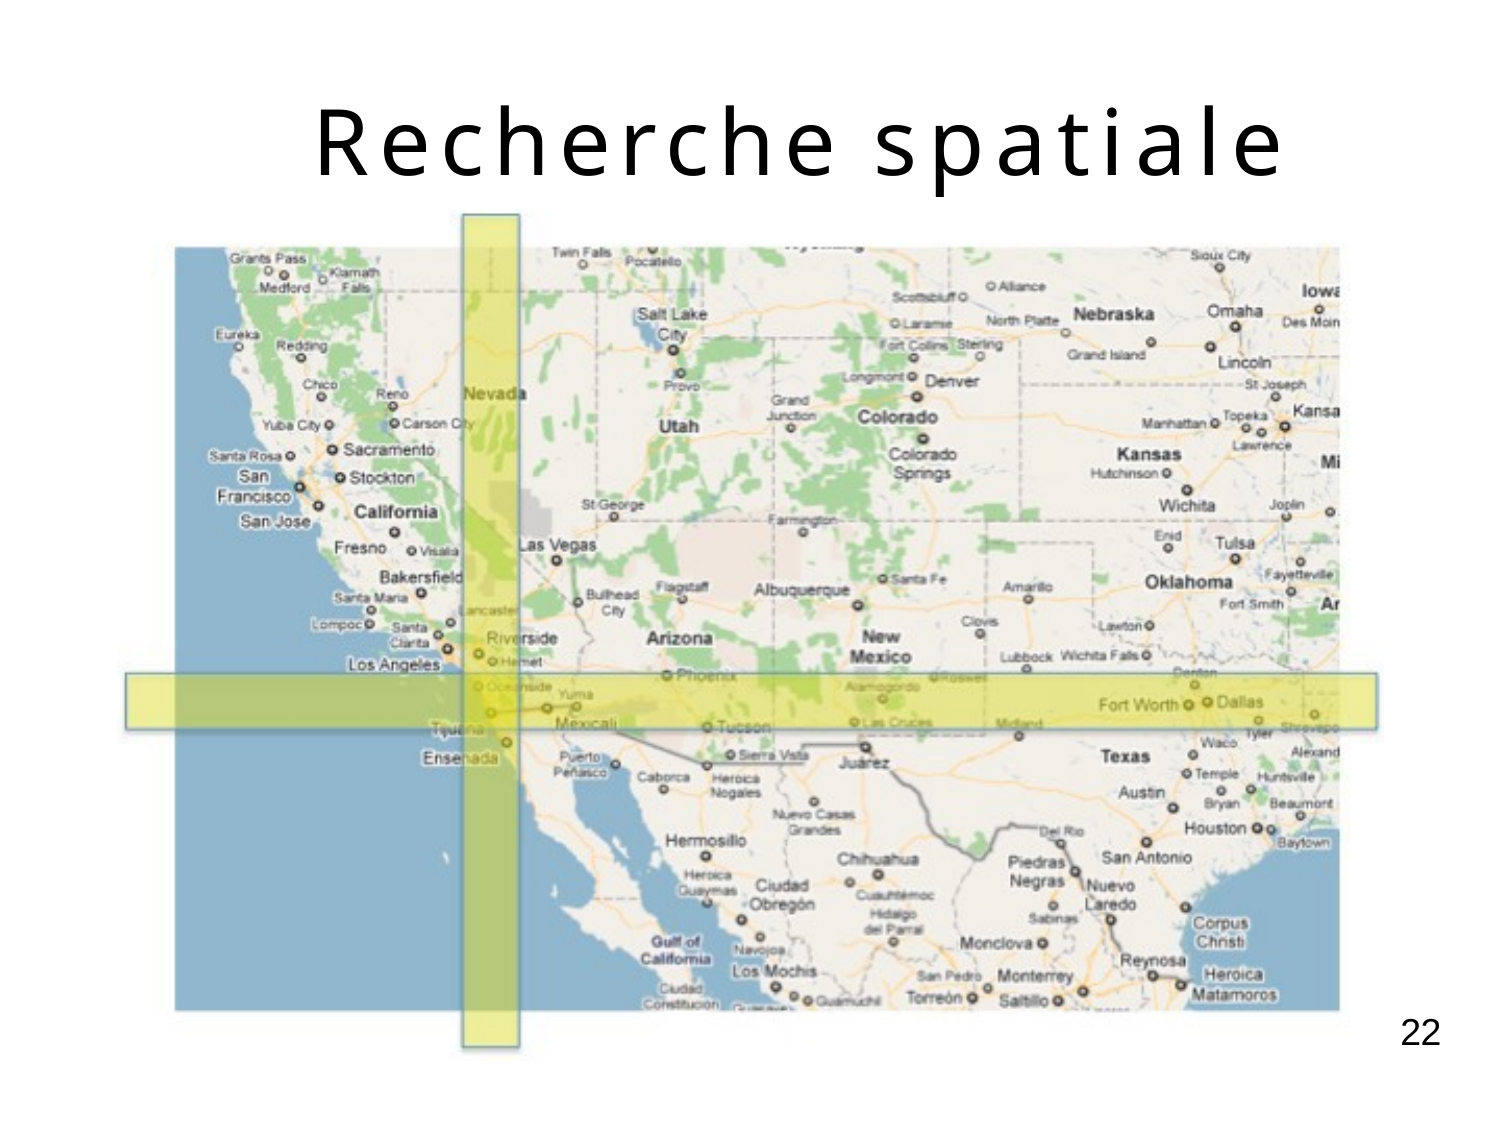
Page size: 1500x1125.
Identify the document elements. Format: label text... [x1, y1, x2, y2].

title Recherche spatiale [87, 26, 1413, 272]
picture [117, 210, 1384, 1061]
slide_number 22 [1373, 1009, 1451, 1125]
